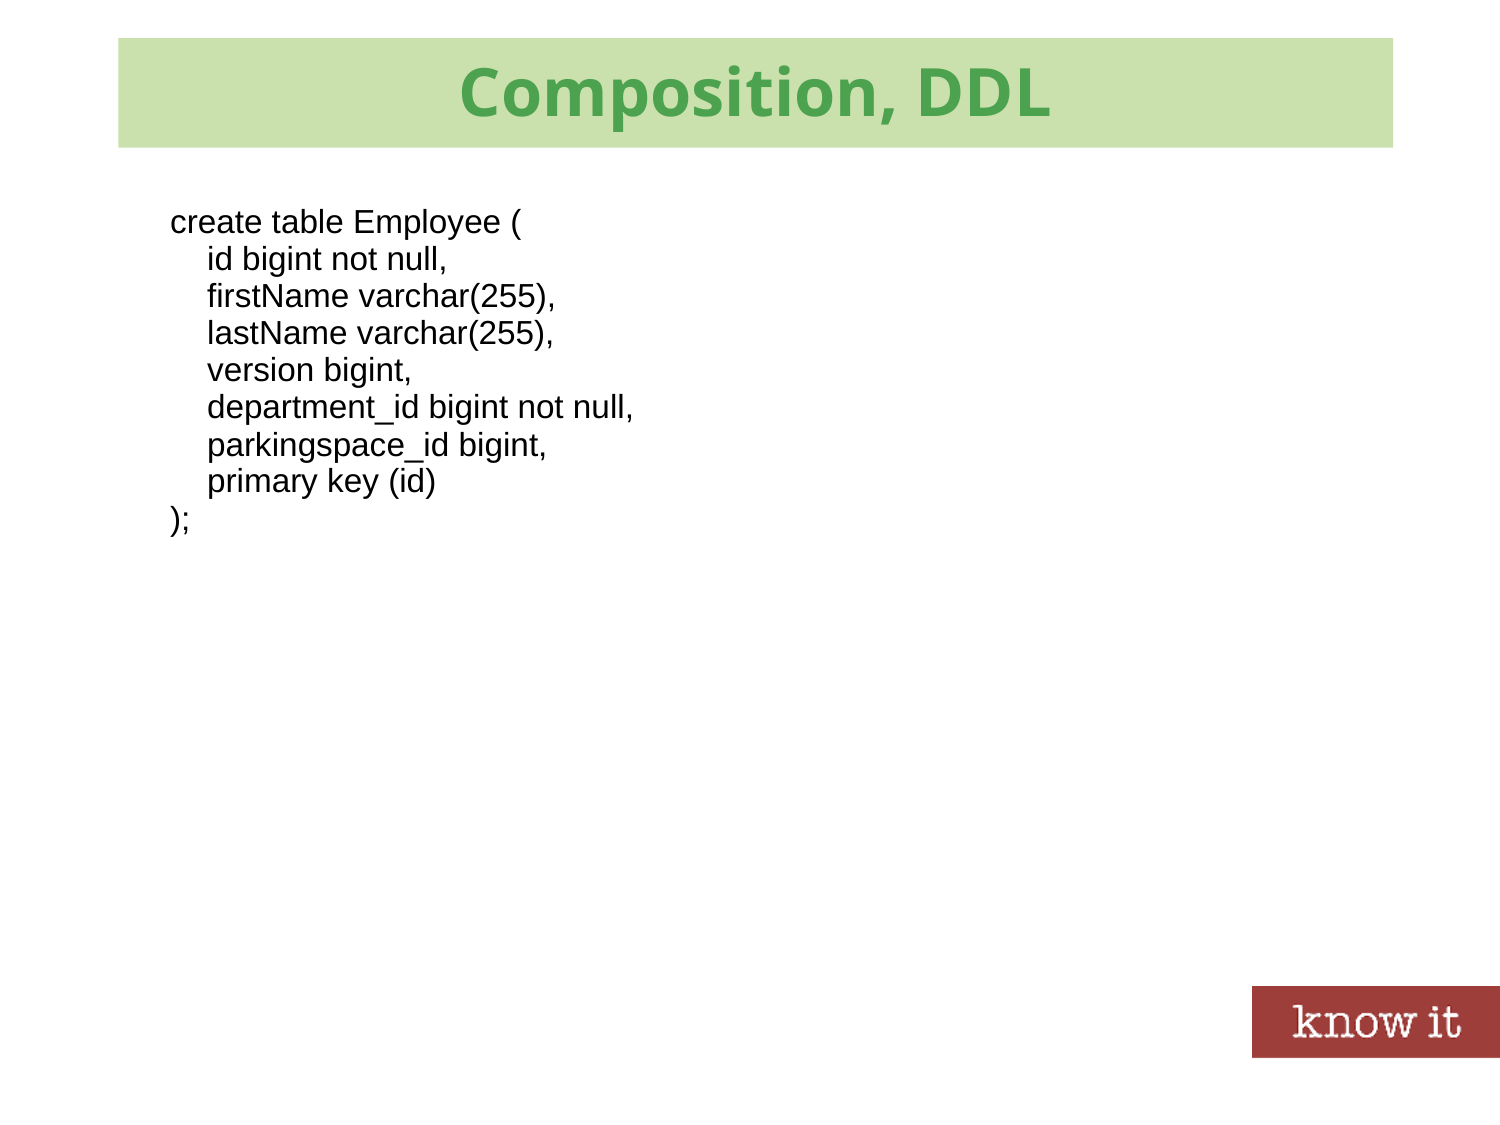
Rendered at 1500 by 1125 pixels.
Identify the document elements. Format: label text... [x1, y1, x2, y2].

text_box create table Employee ( id bigint not null, firstName varchar(255), lastName varchar(255), version bigint, department_id bigint not null, parkingspace_id bigint, primary key (id) ); [118, 196, 685, 748]
text_box Composition, DDL [118, 38, 1394, 148]
picture [1252, 986, 1500, 1058]
